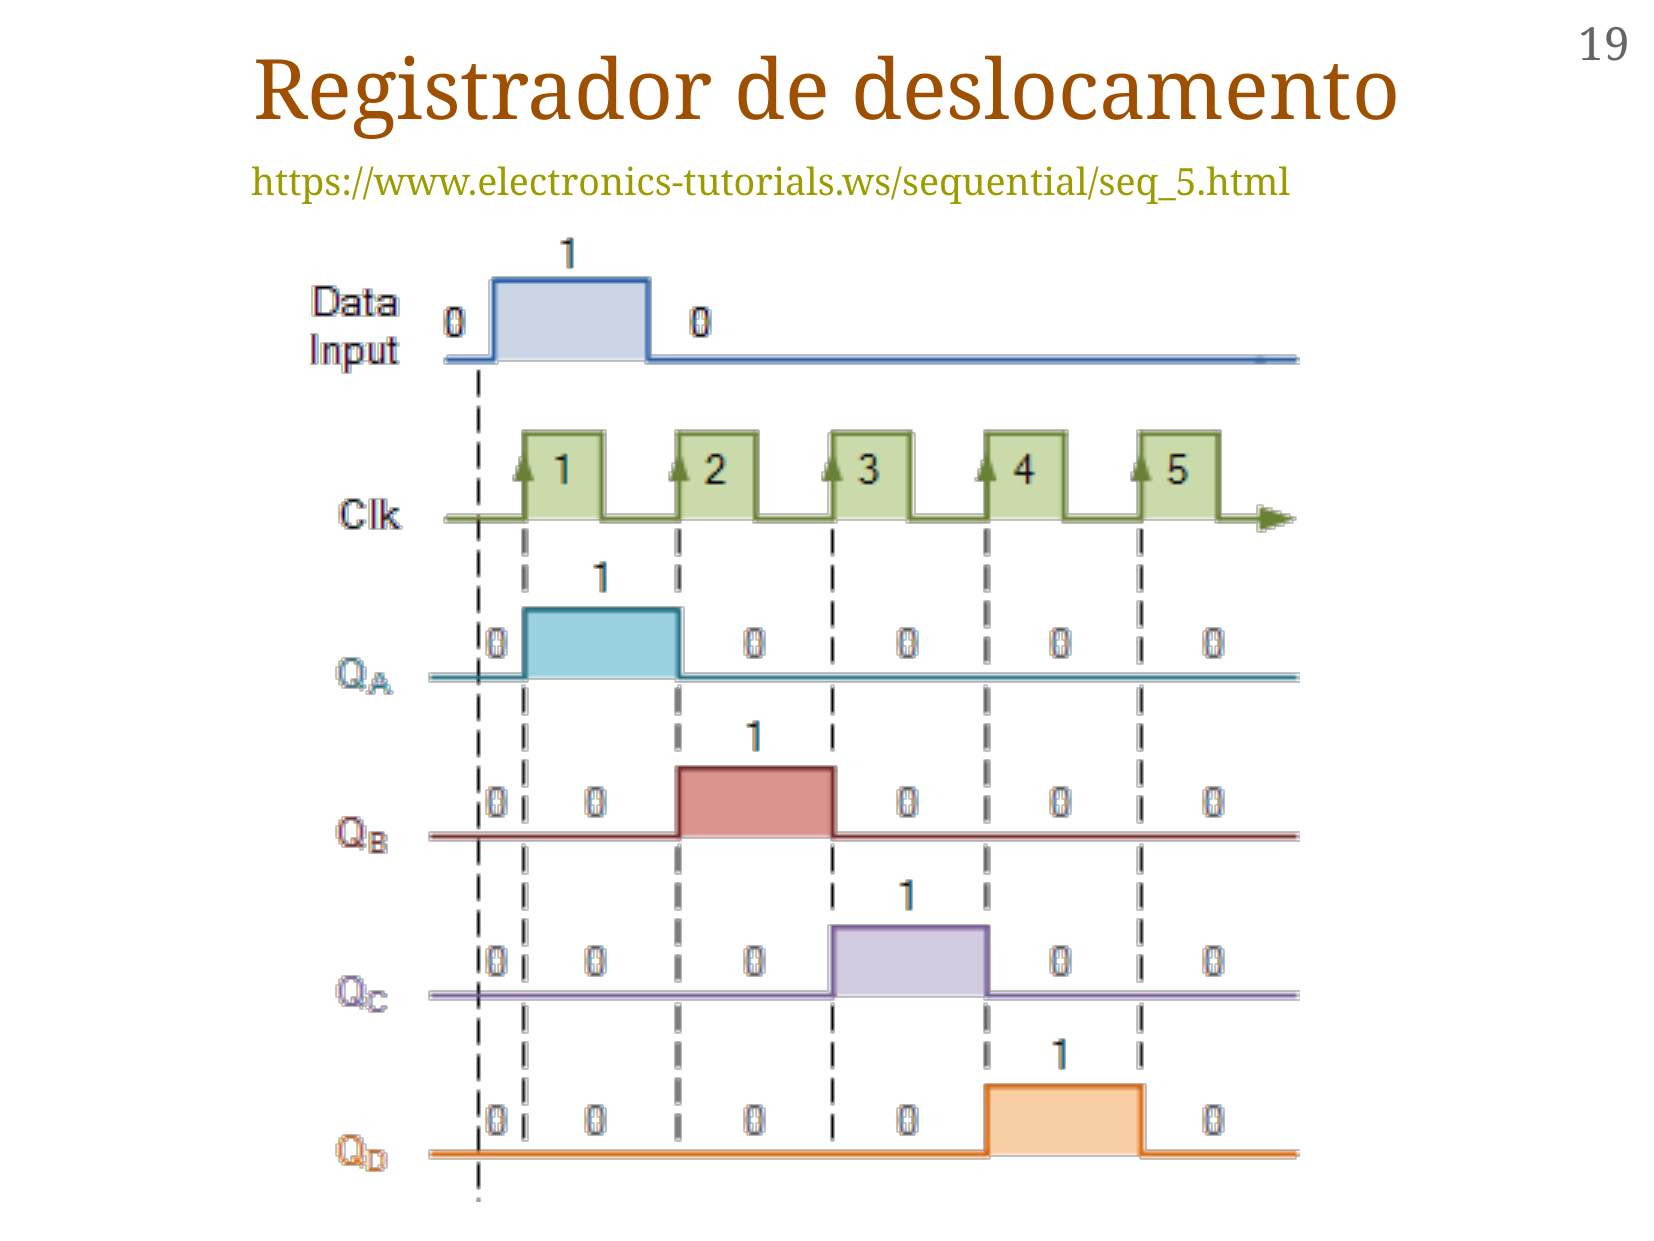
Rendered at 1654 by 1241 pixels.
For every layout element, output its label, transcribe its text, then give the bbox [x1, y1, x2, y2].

picture [310, 227, 1300, 1202]
title Registrador de deslocamento [59, 29, 1595, 148]
text_box https://www.electronics-tutorials.ws/sequential/seq_5.html [236, 147, 1307, 214]
